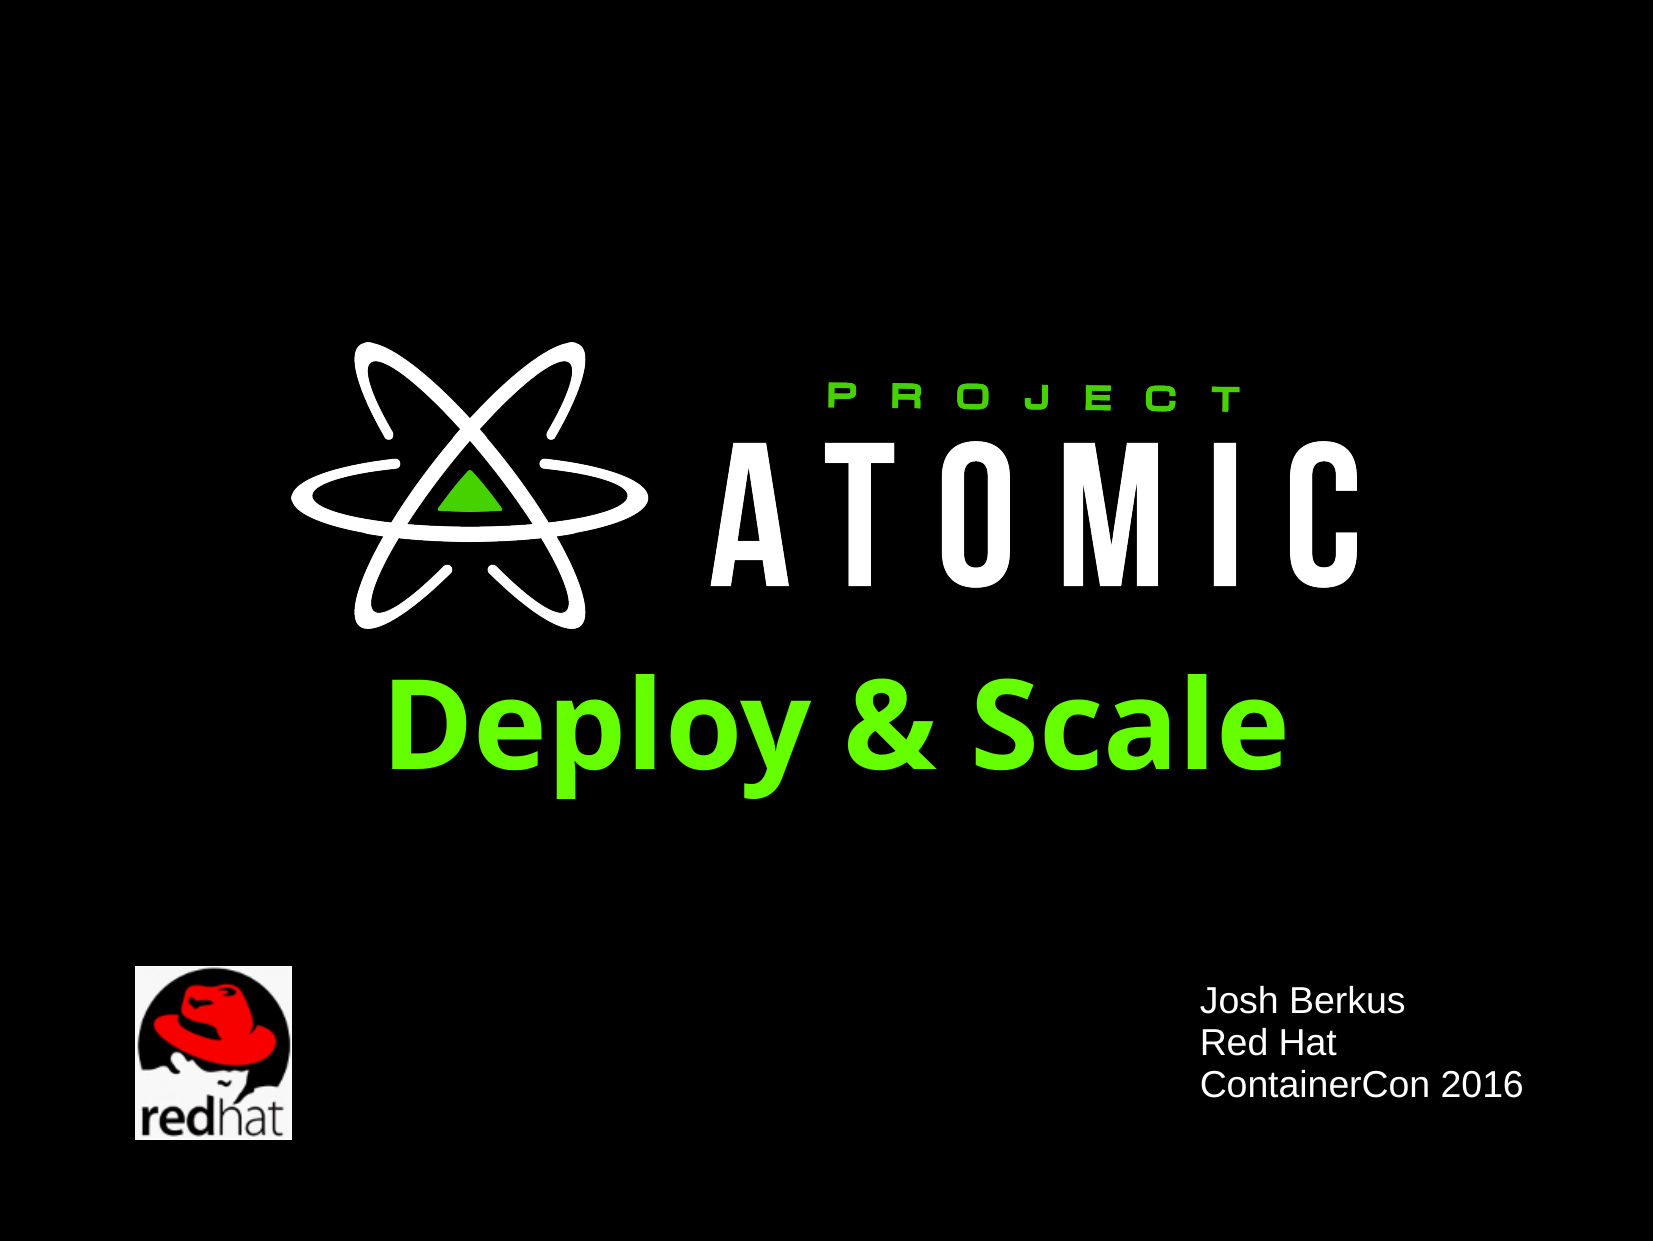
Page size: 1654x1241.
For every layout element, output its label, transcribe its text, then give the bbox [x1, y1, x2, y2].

picture [291, 342, 1357, 629]
picture [135, 966, 292, 1141]
title Deploy & Scale [92, 457, 1581, 814]
text_box Josh Berkus Red Hat ContainerCon 2016 [1185, 972, 1561, 1156]
